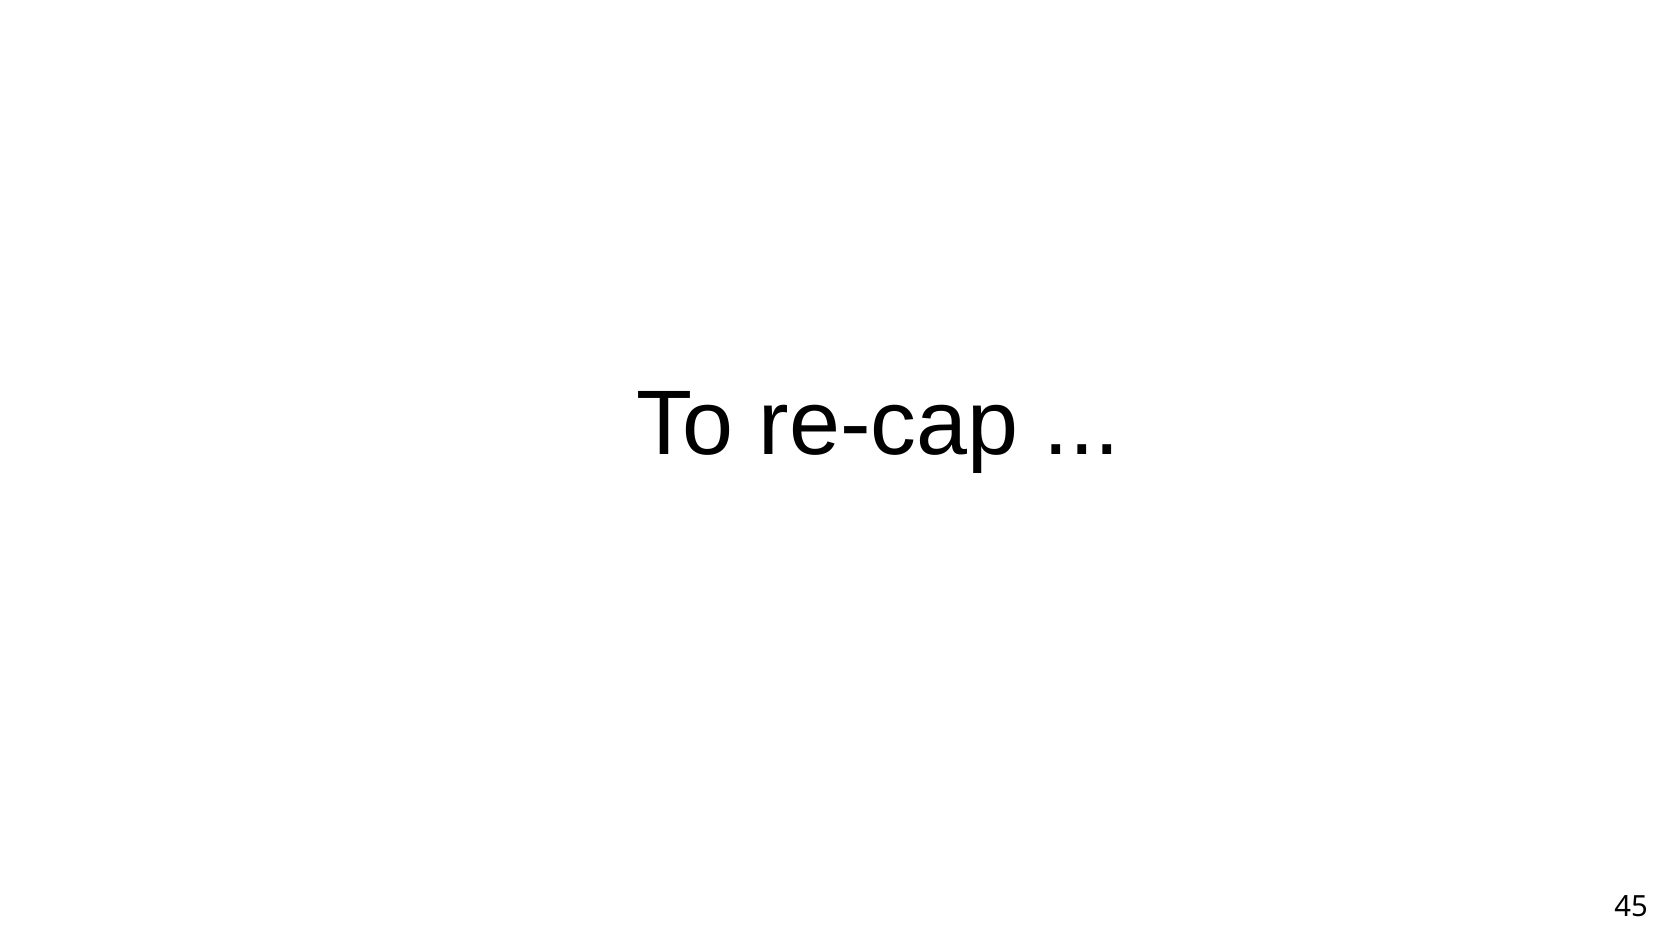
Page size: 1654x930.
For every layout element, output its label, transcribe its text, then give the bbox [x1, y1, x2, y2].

title To re-cap ... [134, 344, 1623, 501]
